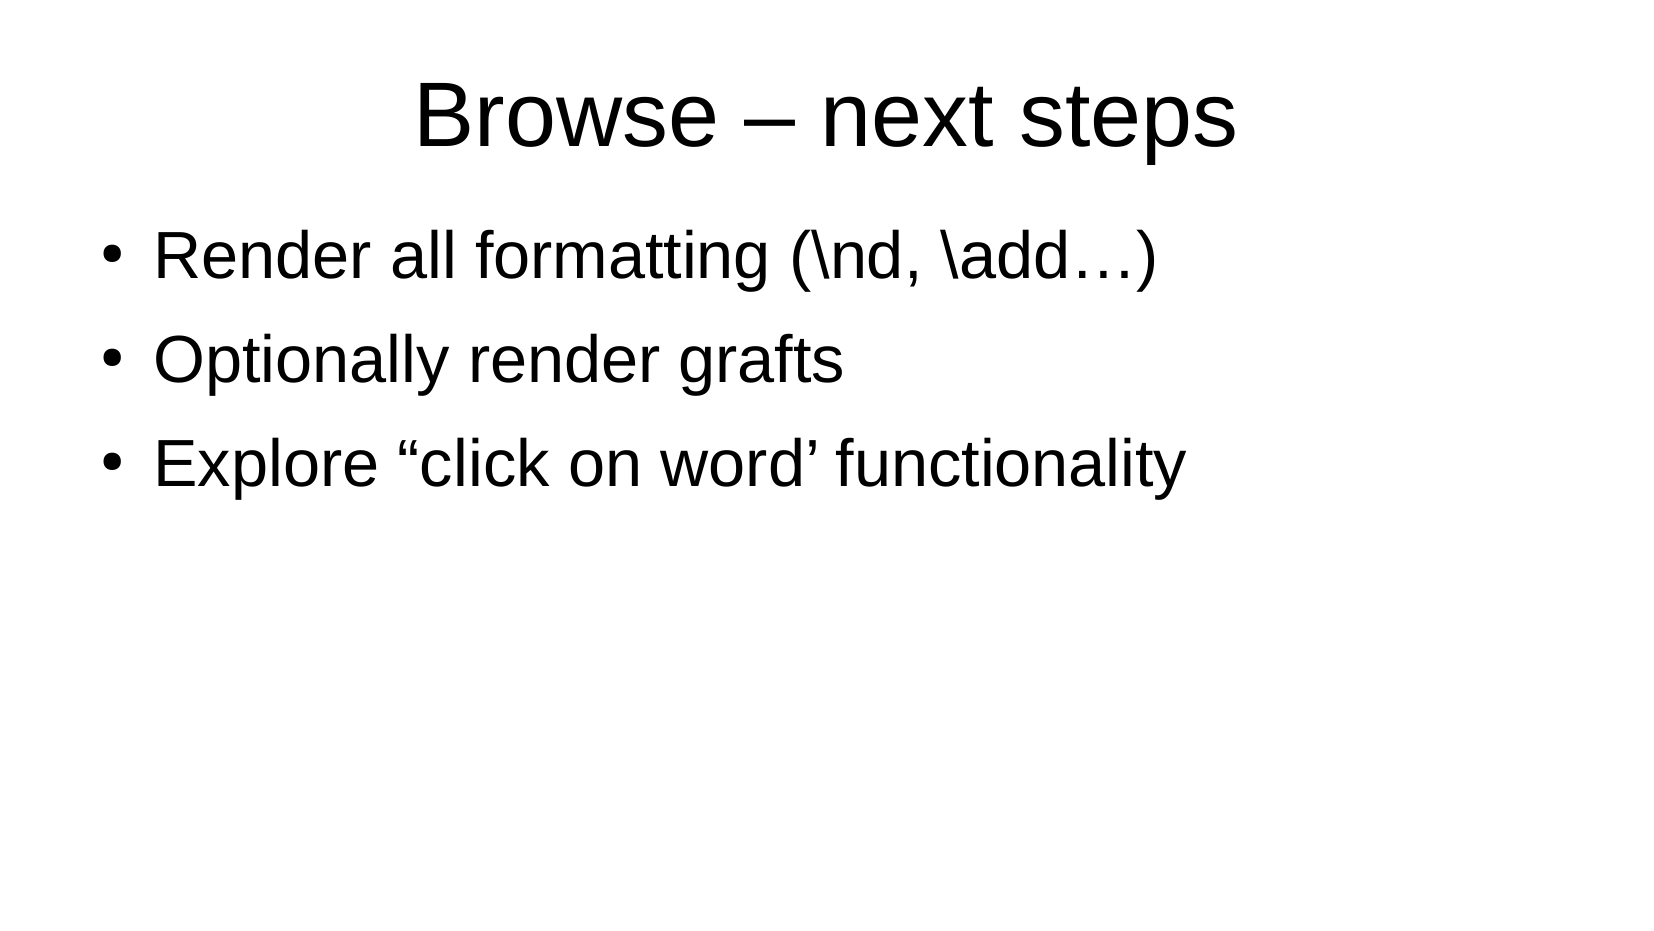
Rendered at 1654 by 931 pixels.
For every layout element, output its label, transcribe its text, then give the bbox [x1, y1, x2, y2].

list Render all formatting (\nd, \add…) Optionally render grafts Explore “click on word’ functionality [82, 217, 1571, 758]
title Browse – next steps [82, 37, 1571, 193]
